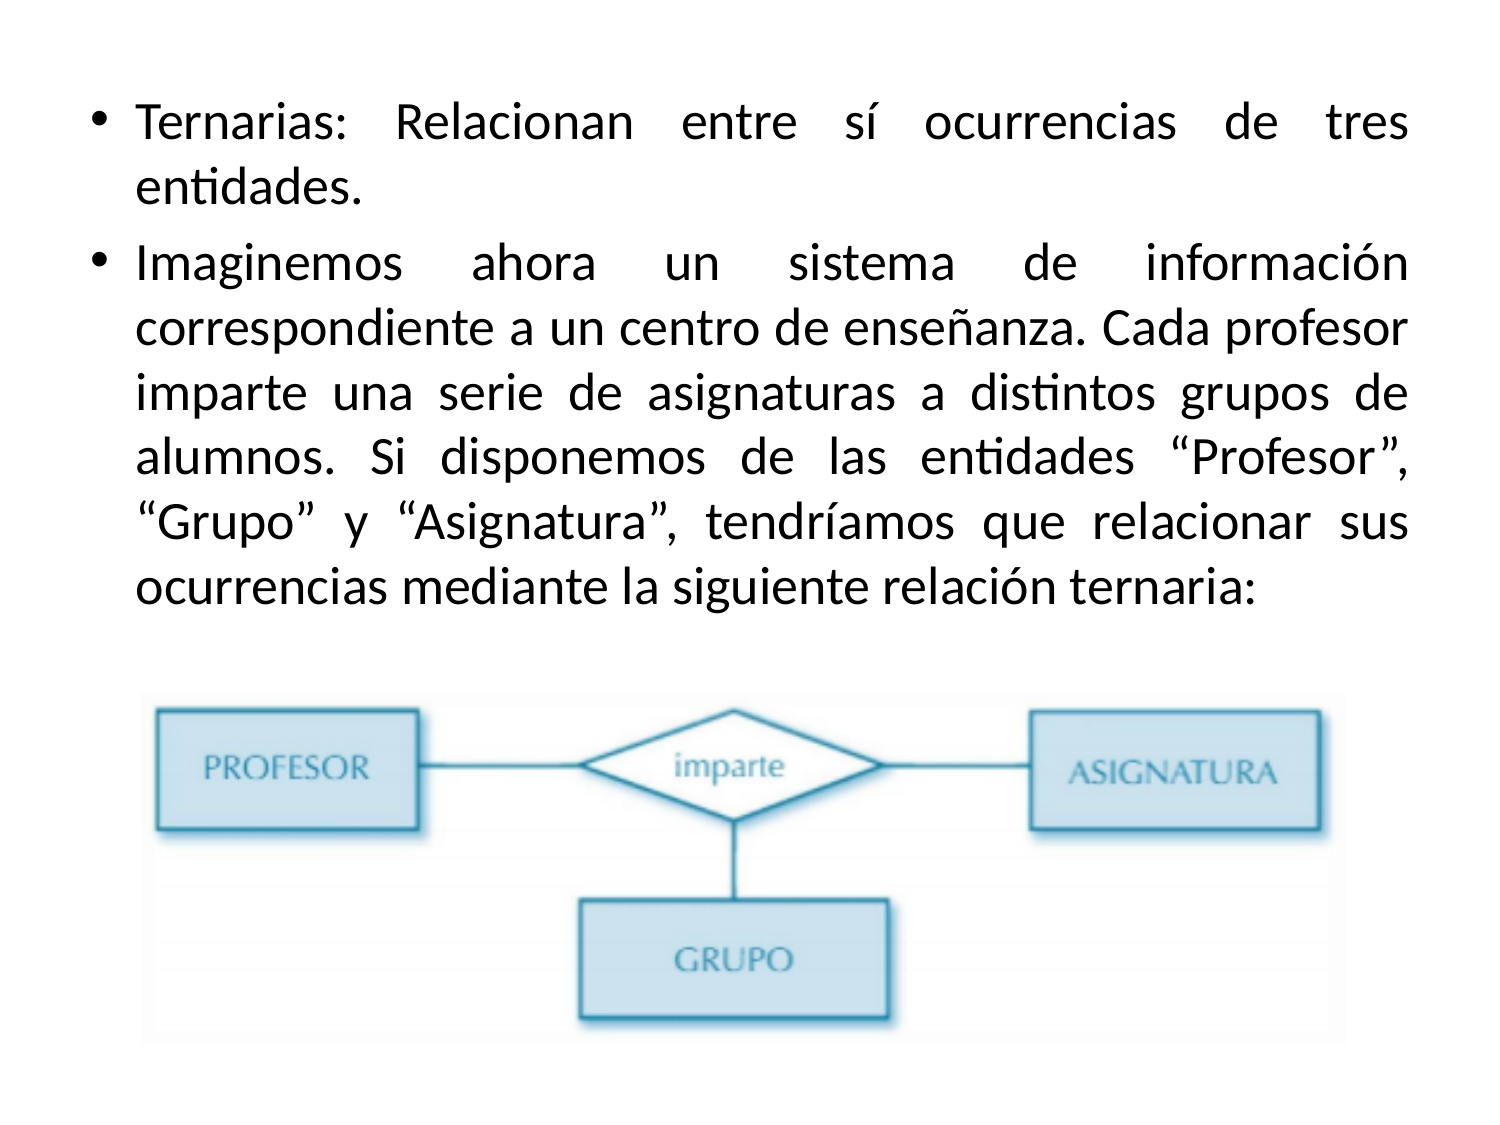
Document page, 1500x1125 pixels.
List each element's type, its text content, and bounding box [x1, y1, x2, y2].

list Ternarias: Relacionan entre sí ocurrencias de tres entidades. Imaginemos ahora un sistema de información correspondiente a un centro de enseñanza. Cada profesor imparte una serie de asignaturas a distintos grupos de alumnos. Si disponemos de las entidades “Profesor”, “Grupo” y “Asignatura”, tendríamos que relacionar sus ocurrencias mediante la siguiente relación ternaria: [75, 78, 1425, 669]
picture [141, 692, 1346, 1046]
